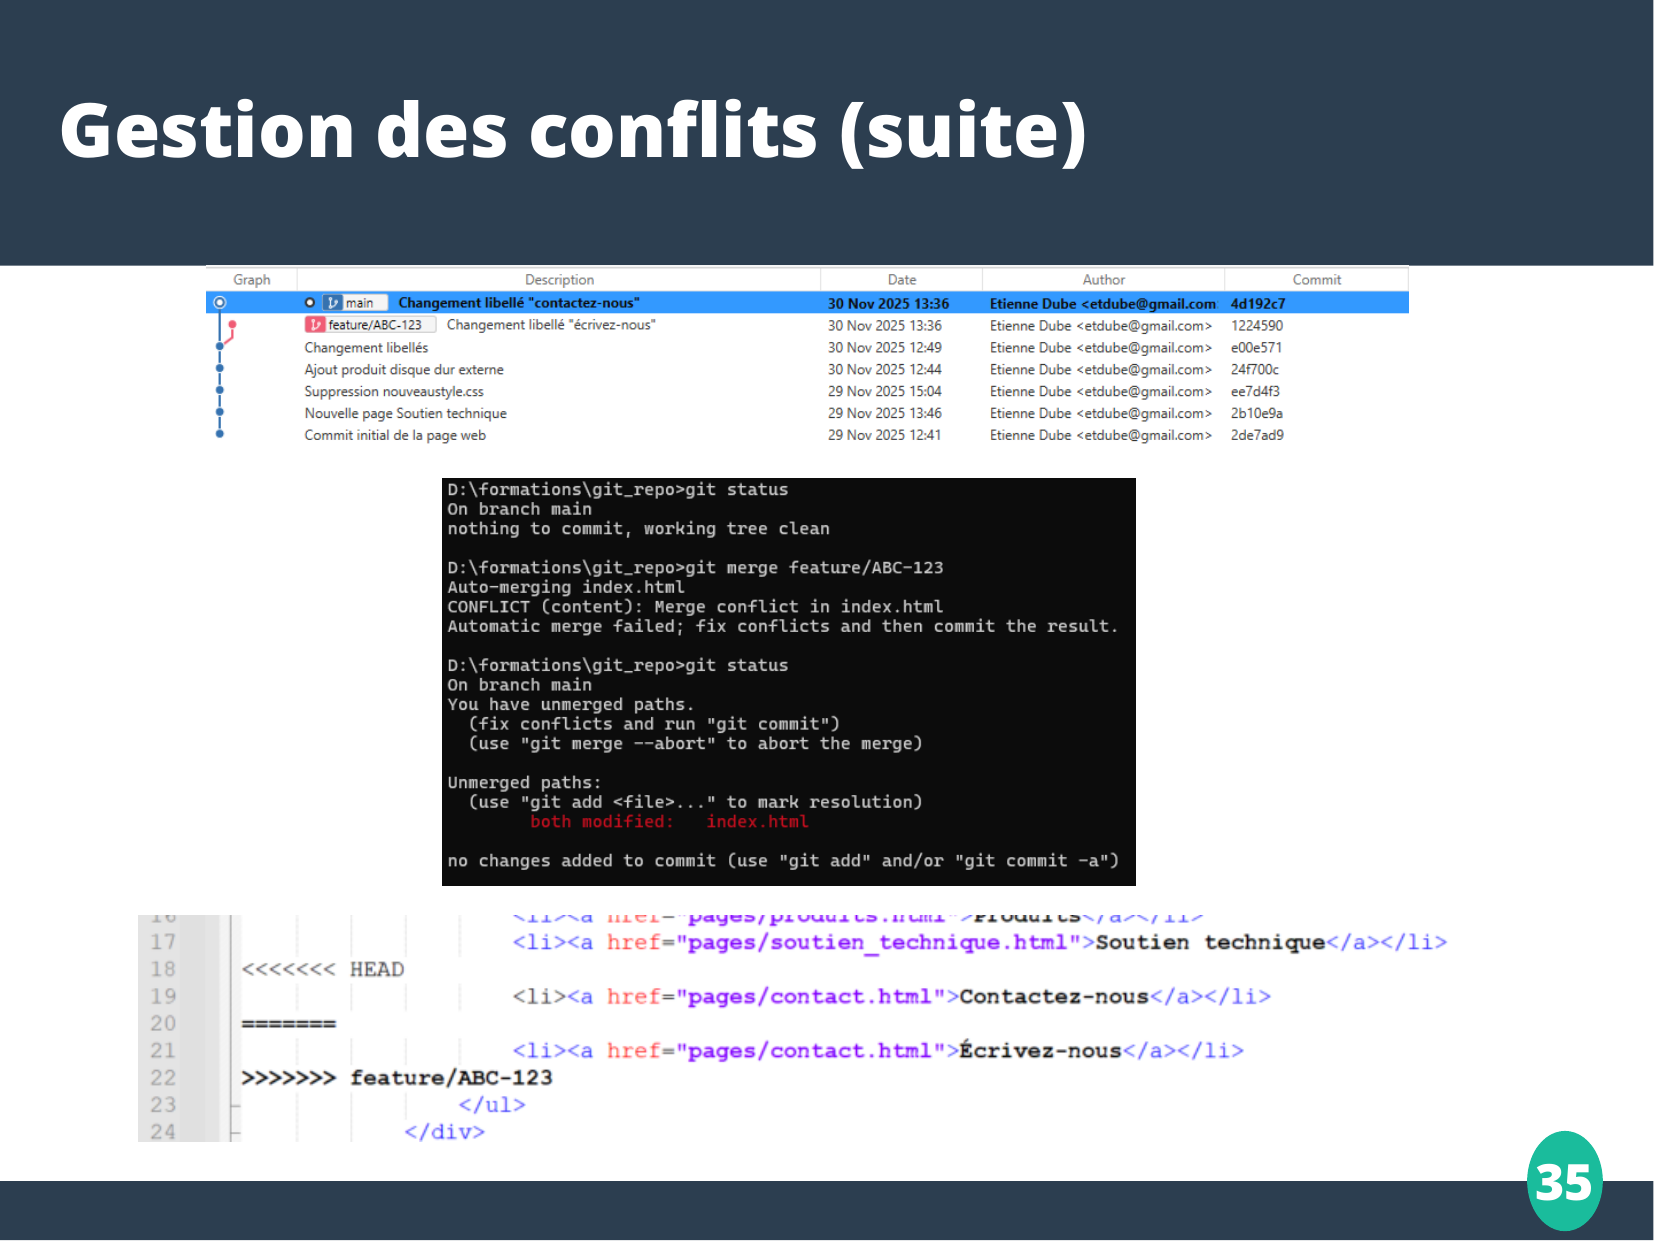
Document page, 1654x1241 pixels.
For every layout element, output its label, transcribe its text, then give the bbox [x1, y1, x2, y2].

picture [138, 915, 1477, 1142]
picture [206, 265, 1409, 886]
title Gestion des conflits (suite) [59, 49, 1595, 207]
